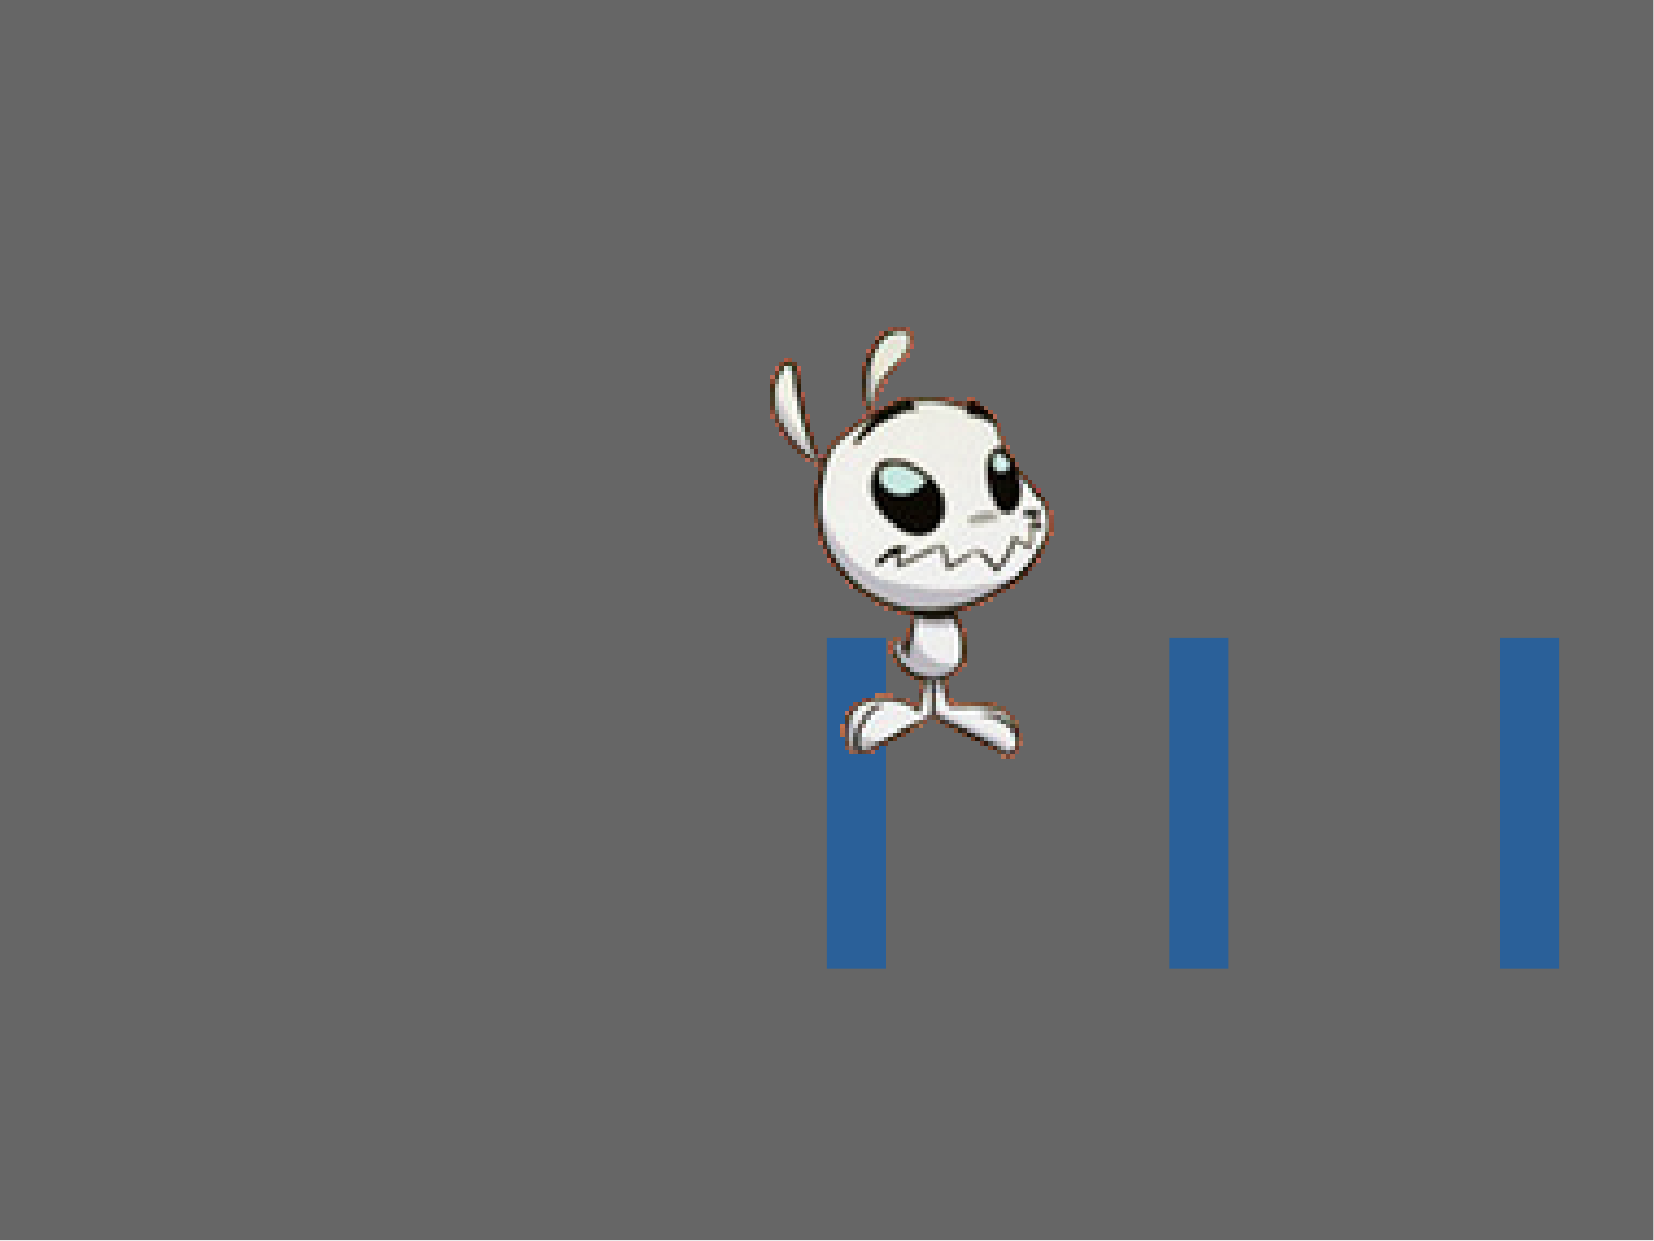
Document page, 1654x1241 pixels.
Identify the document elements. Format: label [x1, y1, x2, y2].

text_box [0, 0, 1654, 1241]
picture [723, 297, 1063, 768]
